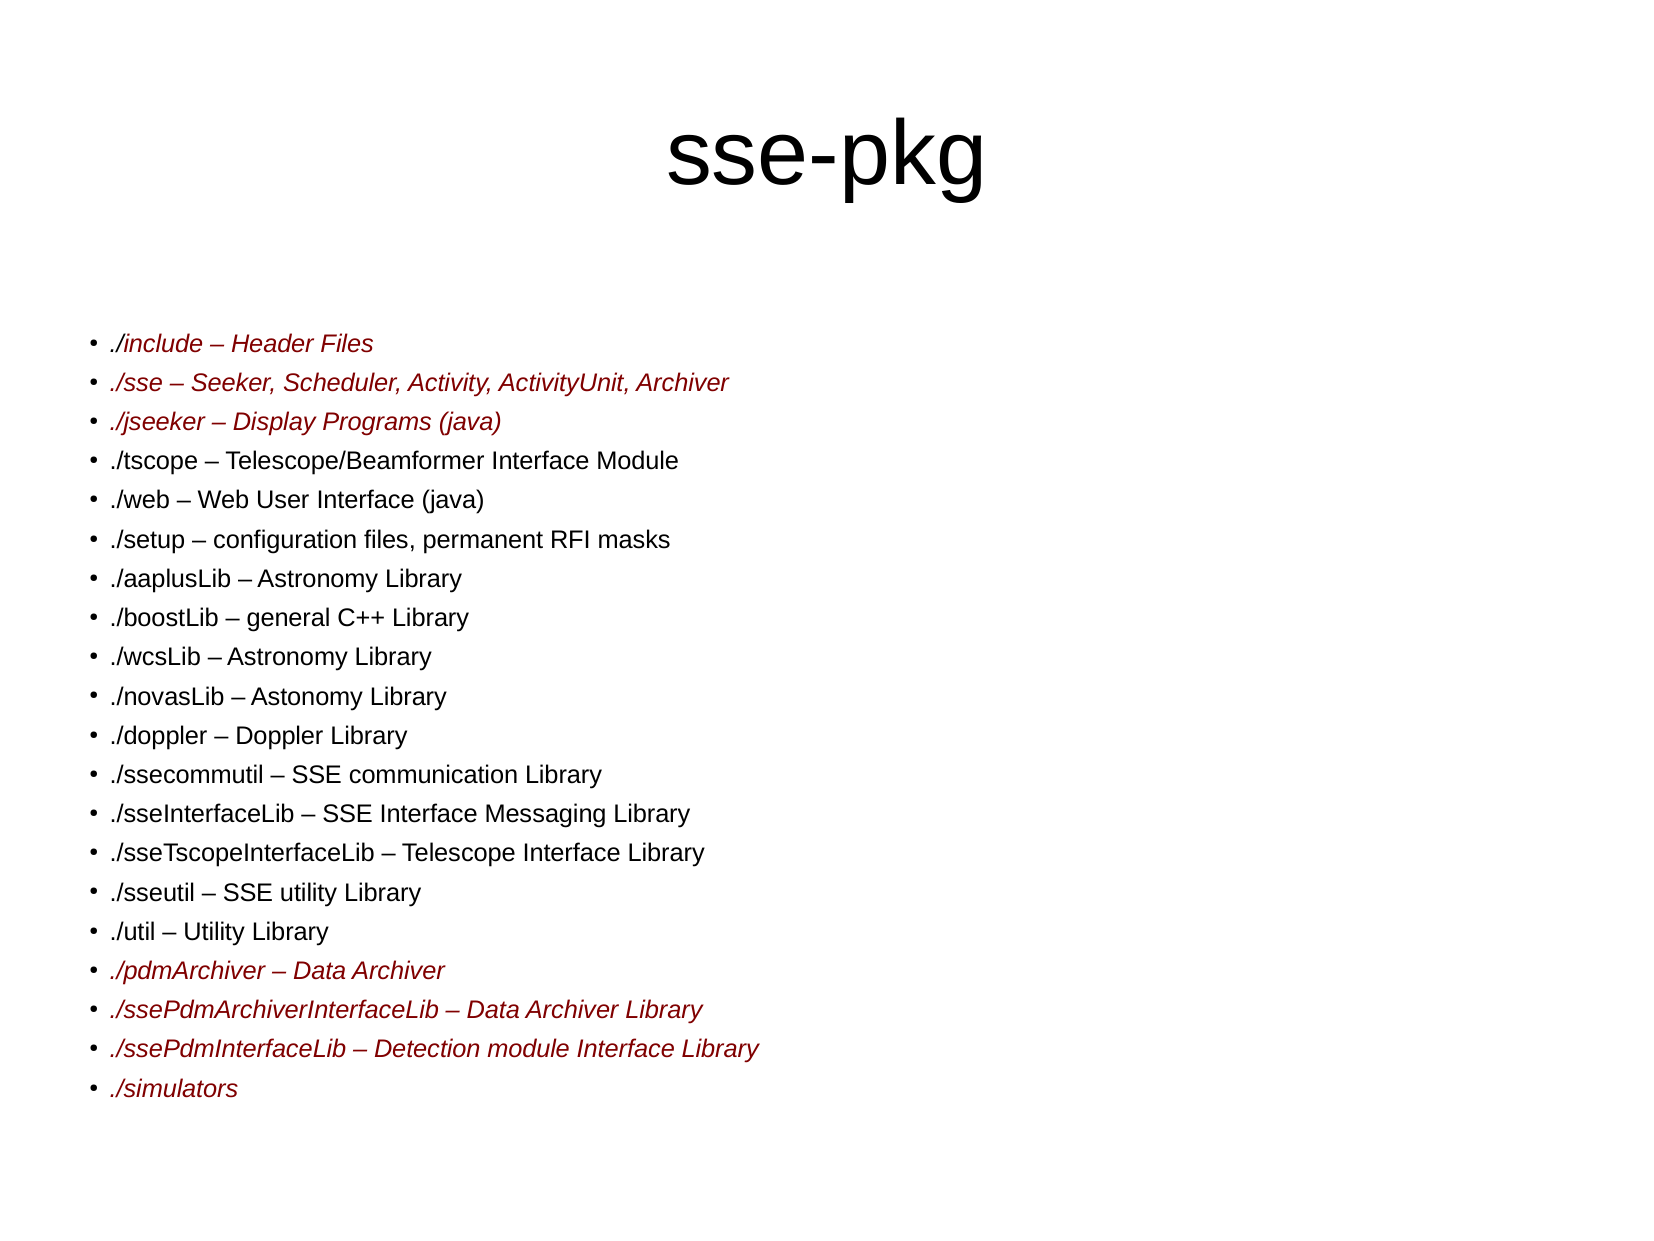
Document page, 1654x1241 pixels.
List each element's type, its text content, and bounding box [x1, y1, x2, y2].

list ./include – Header Files ./sse – Seeker, Scheduler, Activity, ActivityUnit, Archiver ./jseeker – Display Programs (java) ./tscope – Telescope/Beamformer Interface Module ./web – Web User Interface (java) ./setup – configuration files, permanent RFI masks ./aaplusLib – Astronomy Library ./boostLib – general C++ Library ./wcsLib – Astronomy Library ./novasLib – Astonomy Library ./doppler – Doppler Library ./ssecommutil – SSE communication Library ./sseInterfaceLib – SSE Interface Messaging Library ./sseTscopeInterfaceLib – Telescope Interface Library ./sseutil – SSE utility Library ./util – Utility Library ./pdmArchiver – Data Archiver ./ssePdmArchiverInterfaceLib – Data Archiver Library ./ssePdmInterfaceLib – Detection module Interface Library ./simulators [82, 290, 1571, 1109]
title sse-pkg [82, 56, 1571, 250]
